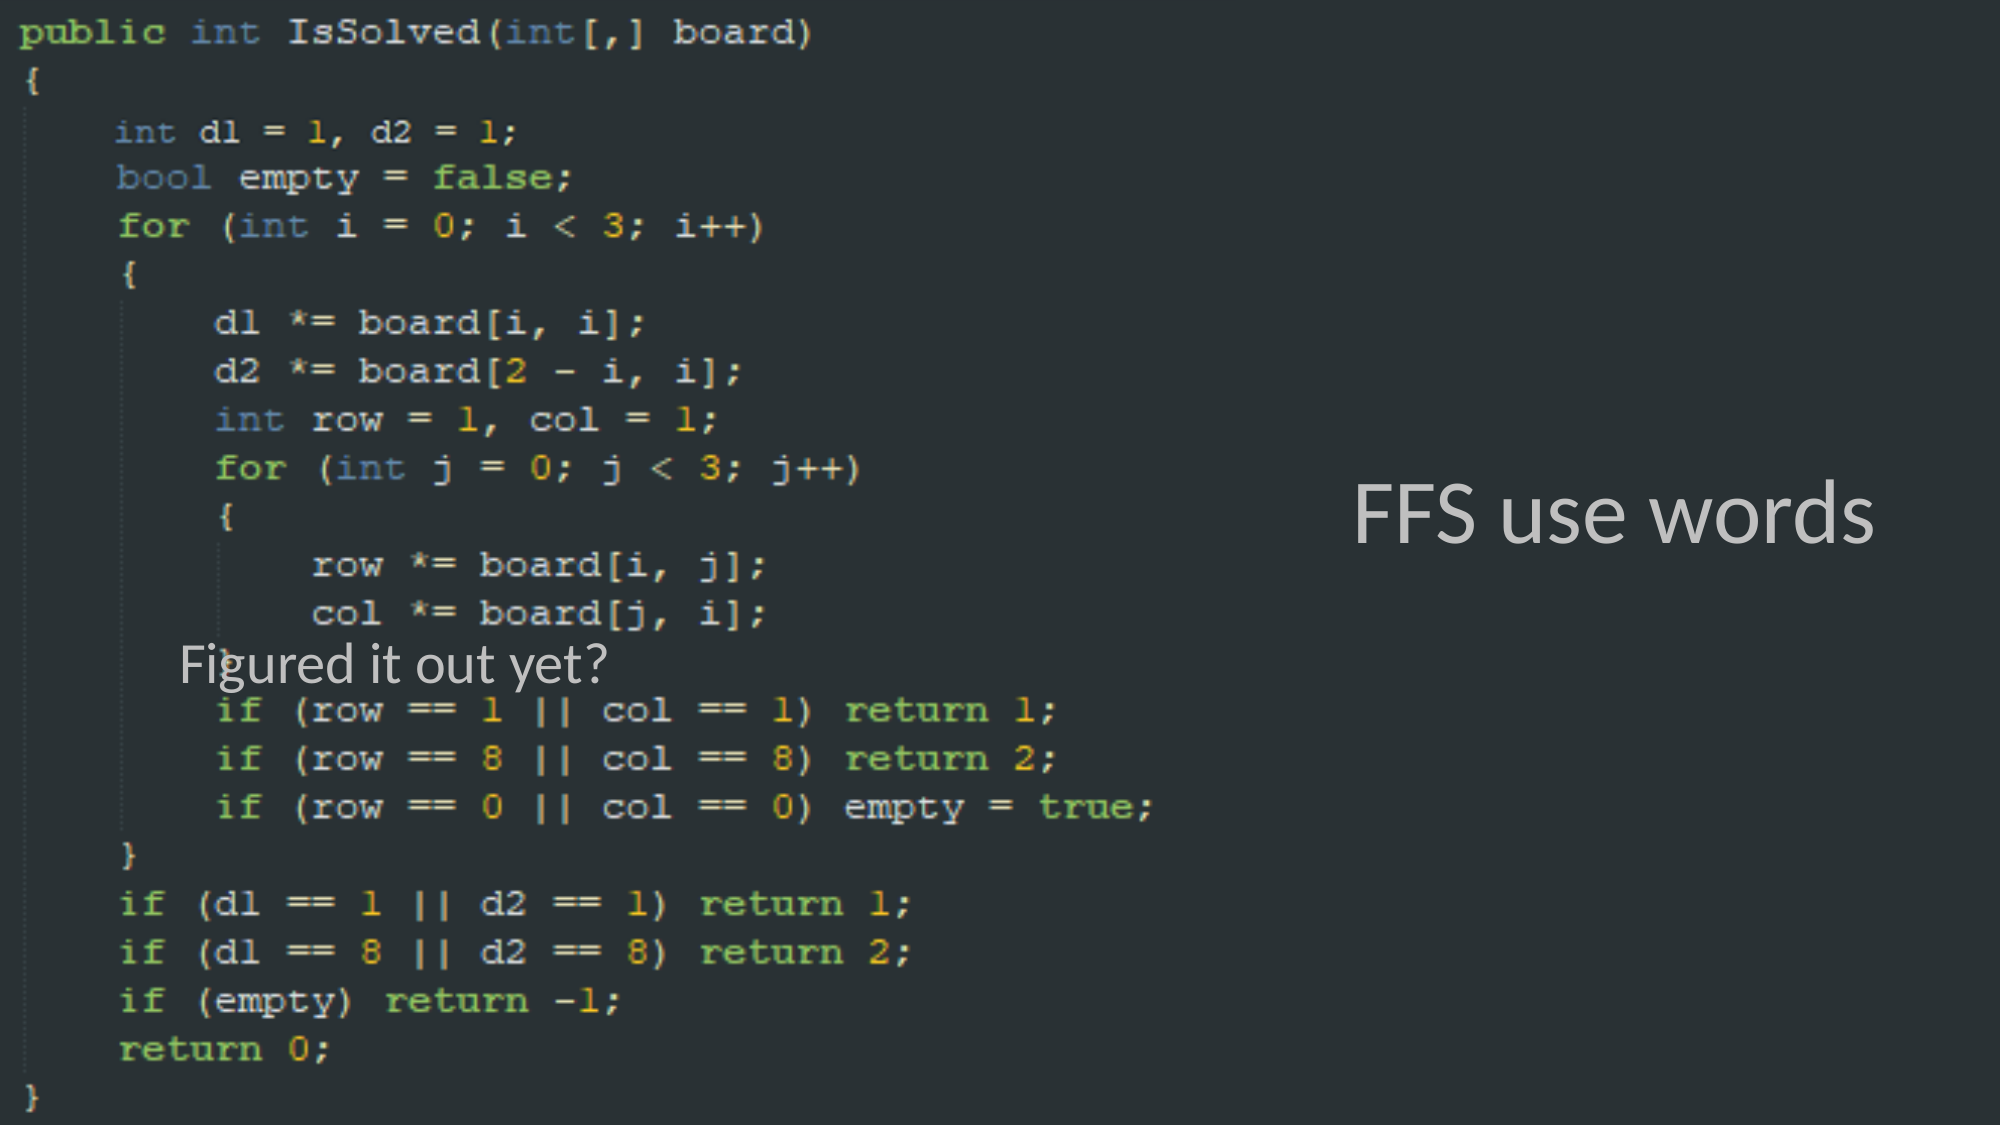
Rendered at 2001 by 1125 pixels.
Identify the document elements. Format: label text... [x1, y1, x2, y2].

picture [0, 0, 1236, 1125]
text_box Figured it out yet? [164, 617, 1439, 704]
text_box FFS use words [1337, 59, 1901, 967]
